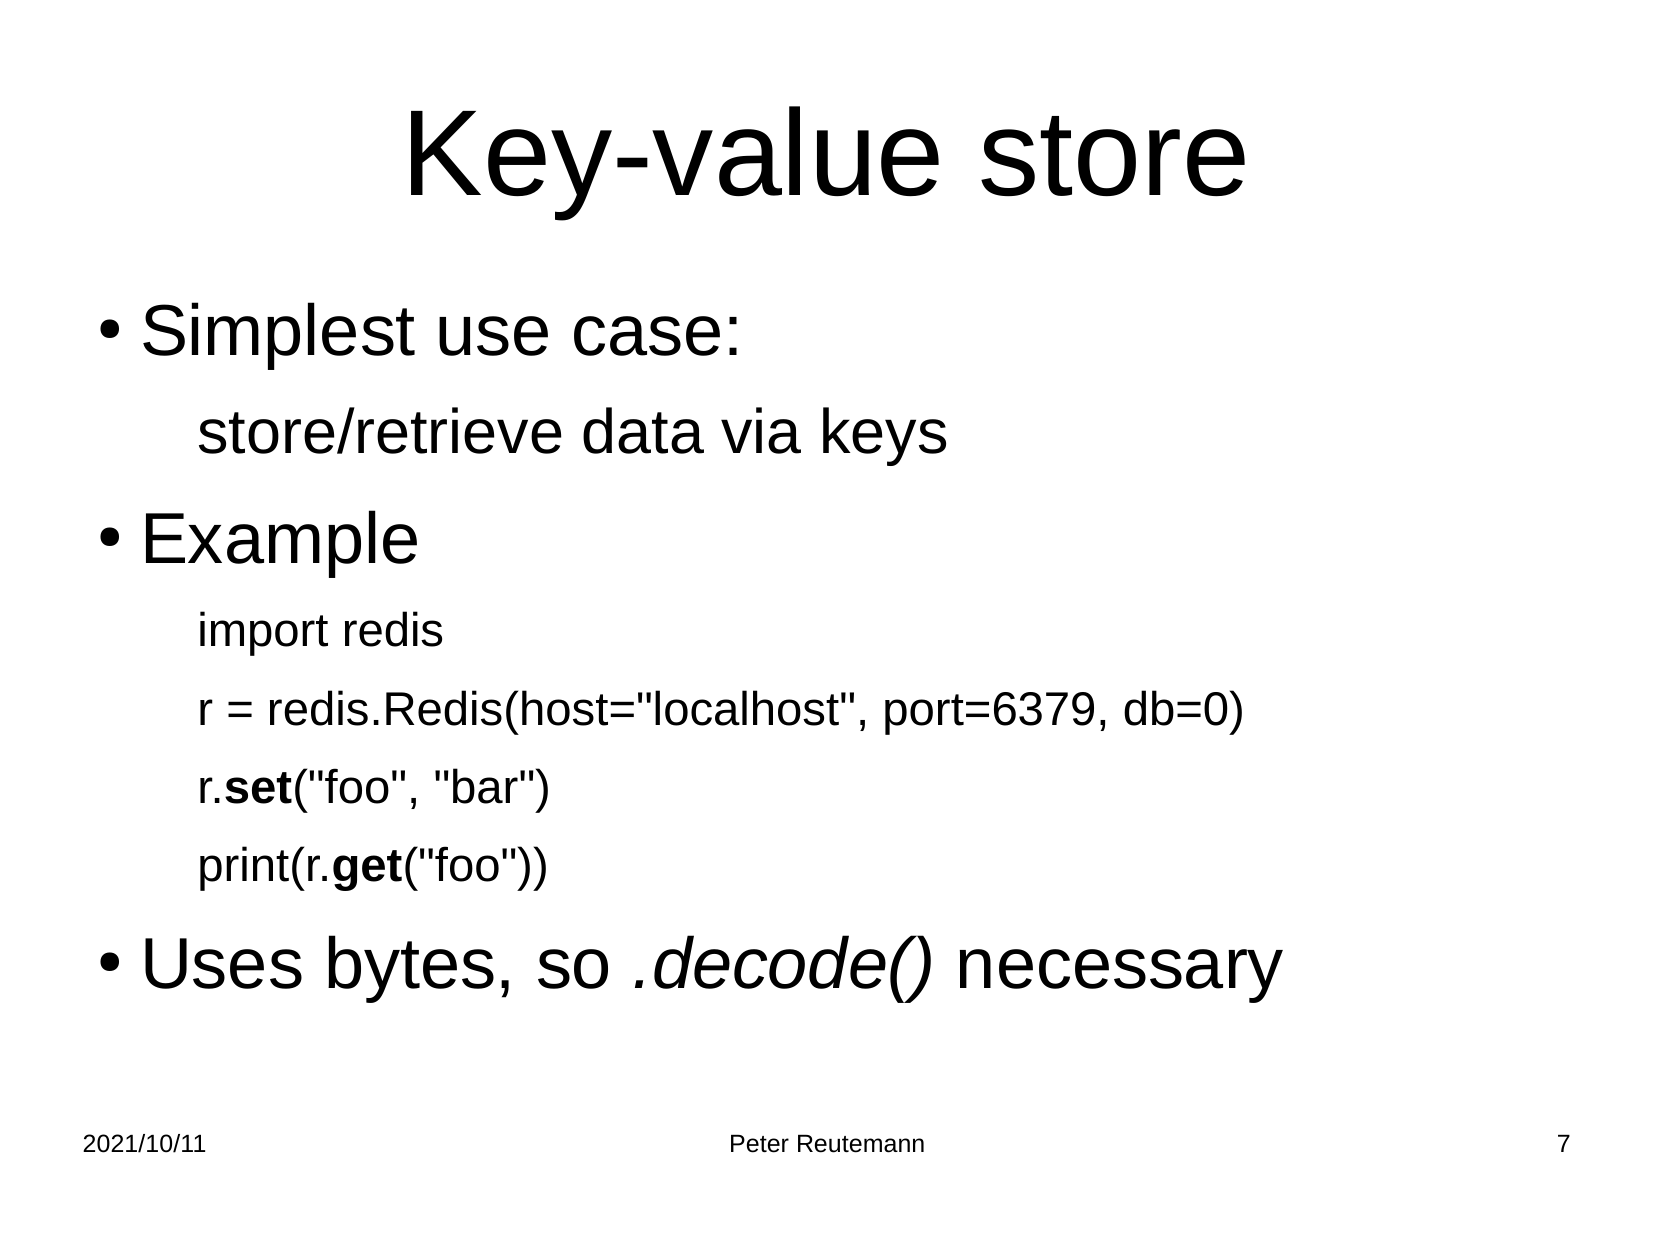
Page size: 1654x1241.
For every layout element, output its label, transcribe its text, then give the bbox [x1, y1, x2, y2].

title Key-value store [82, 49, 1571, 257]
list Simplest use case: store/retrieve data via keys Example import redis r = redis.Redis(host="localhost", port=6379, db=0) r.set("foo", "bar") print(r.get("foo")) Uses bytes, so .decode() necessary [82, 290, 1571, 1010]
